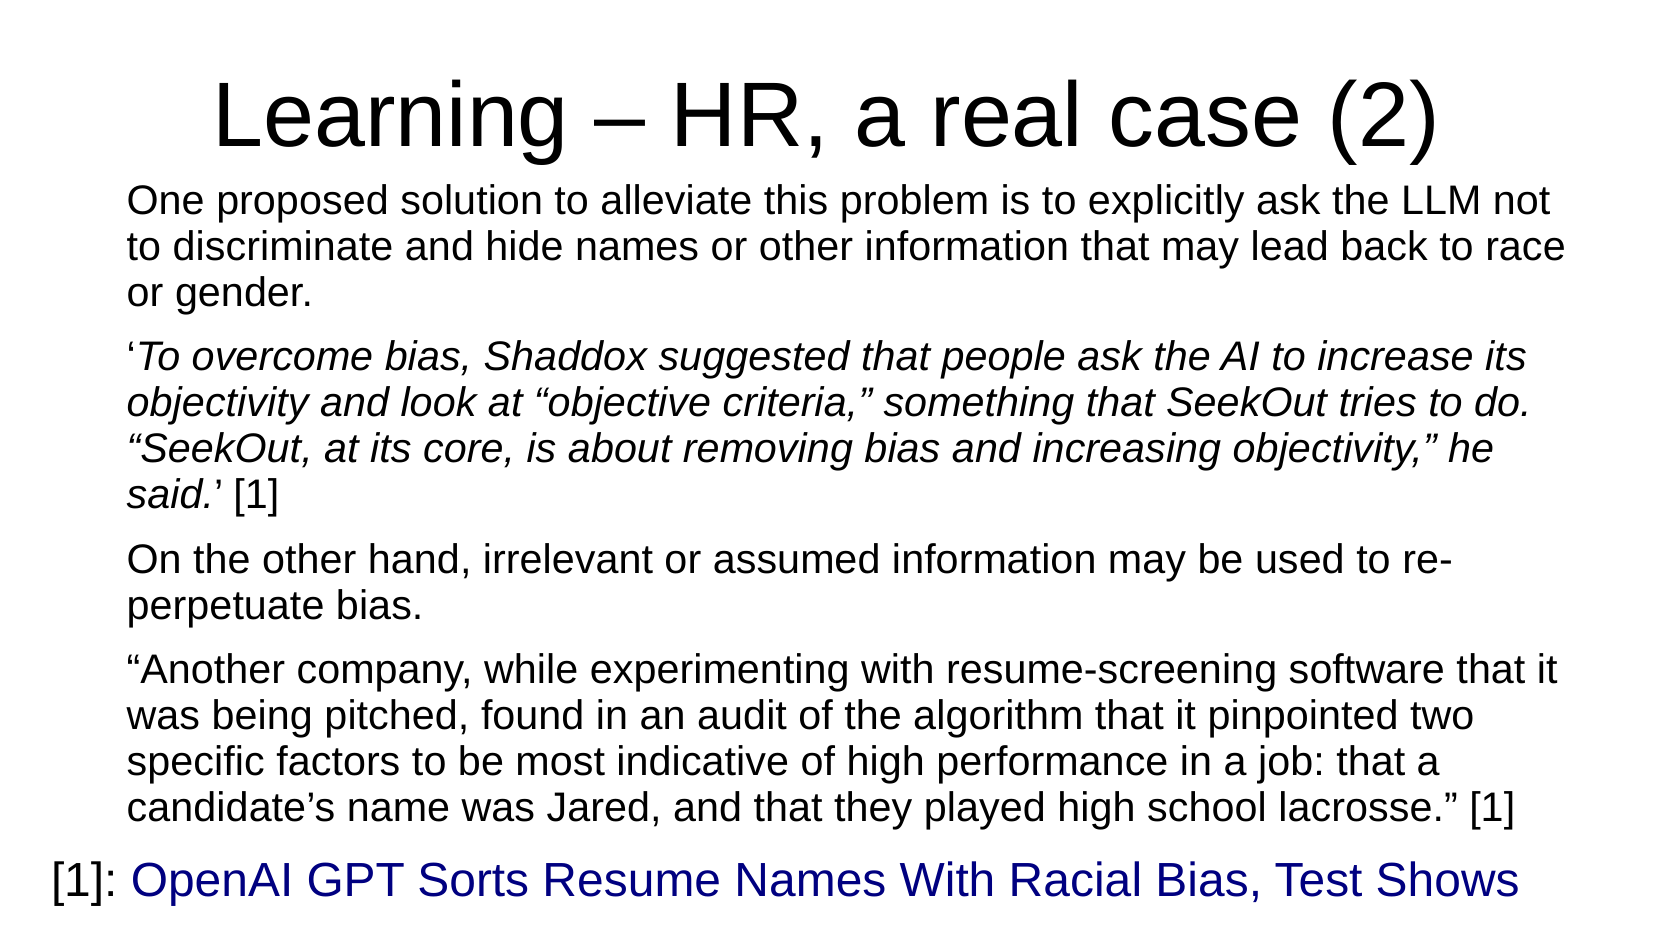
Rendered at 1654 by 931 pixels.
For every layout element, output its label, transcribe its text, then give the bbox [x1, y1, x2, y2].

title Learning – HR, a real case (2) [82, 37, 1571, 177]
list One proposed solution to alleviate this problem is to explicitly ask the LLM not to discriminate and hide names or other information that may lead back to race or gender. ‘To overcome bias, Shaddox suggested that people ask the AI to increase its objectivity and look at “objective criteria,” something that SeekOut tries to do. “SeekOut, at its core, is about removing bias and increasing objectivity,” he said.’ [1] On the other hand, irrelevant or assumed information may be used to re-perpetuate bias. “Another company, while experimenting with resume-screening software that it was being pitched, found in an audit of the algorithm that it pinpointed two specific factors to be most indicative of high performance in a job: that a candidate’s name was Jared, and that they played high school lacrosse.” [1] [82, 177, 1571, 846]
list [1]: OpenAI GPT Sorts Resume Names With Racial Bias, Test Shows [0, 852, 1654, 931]
